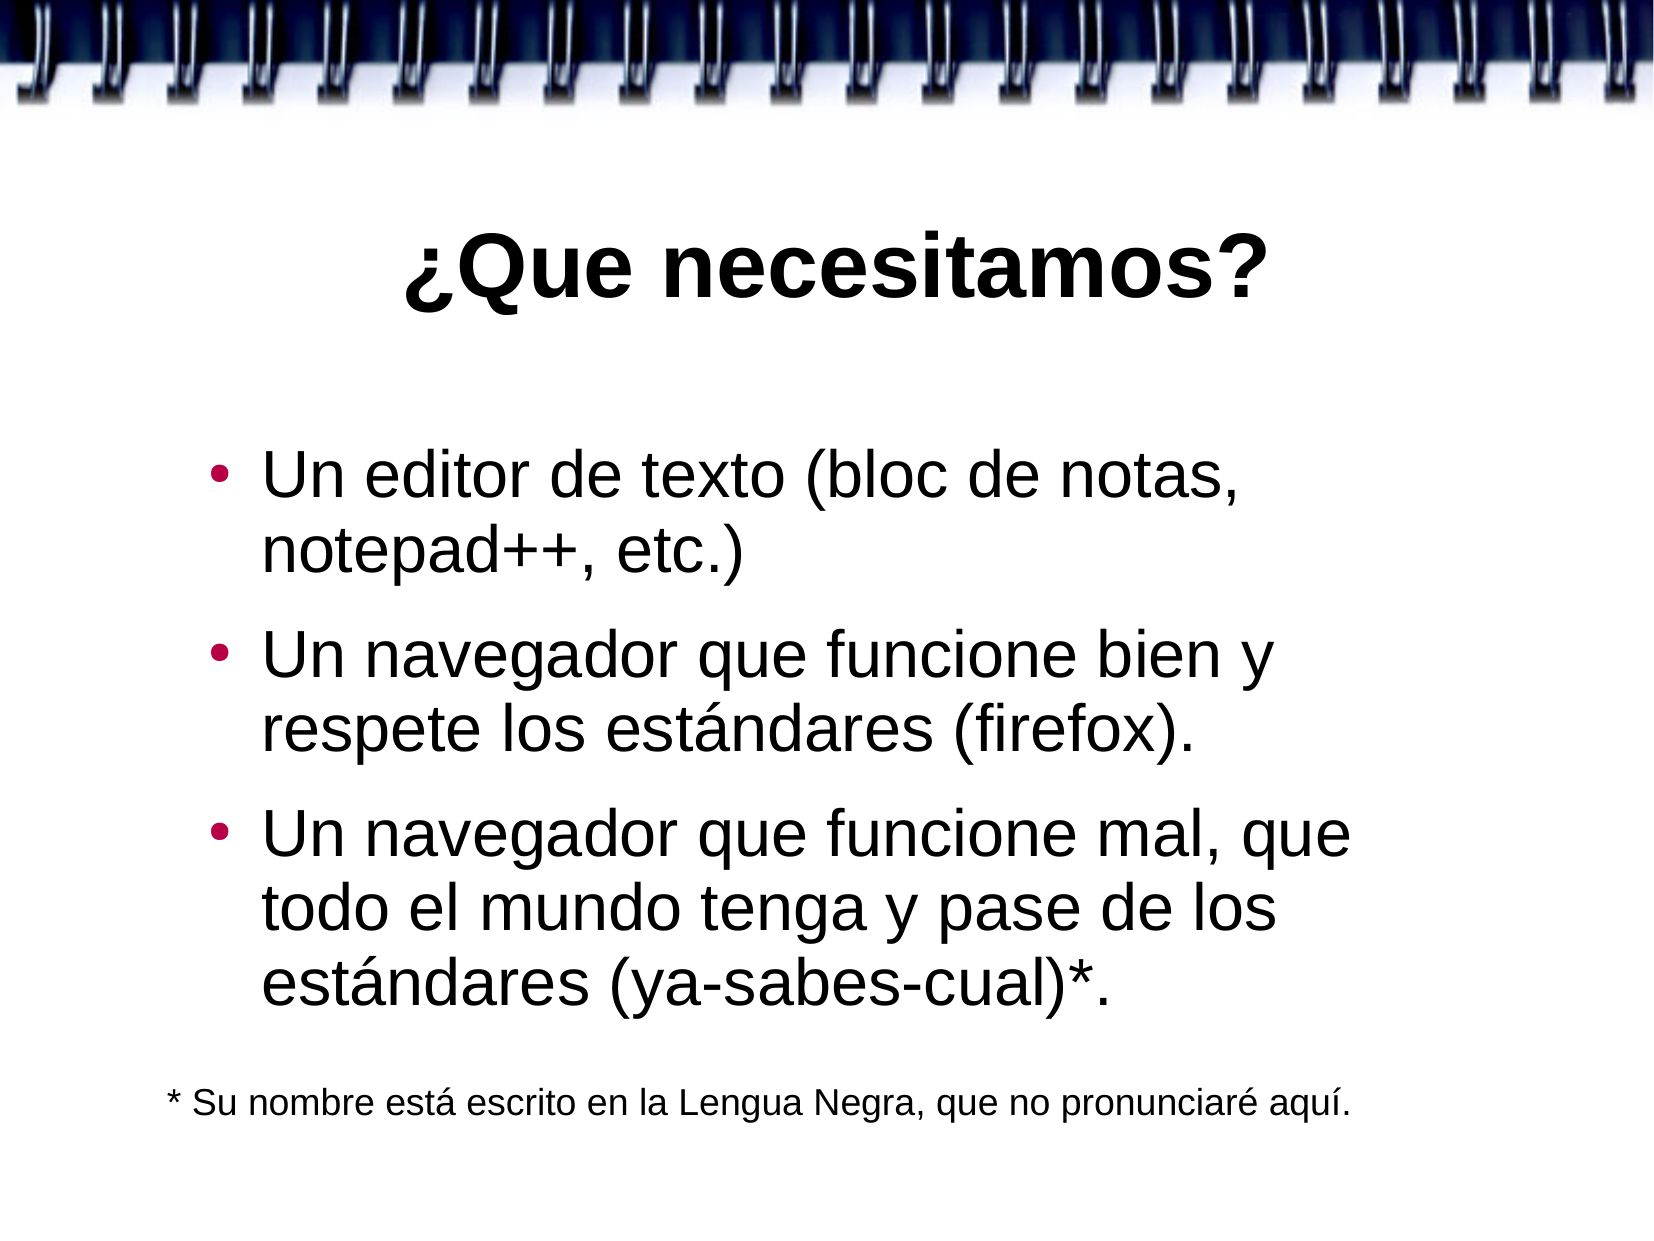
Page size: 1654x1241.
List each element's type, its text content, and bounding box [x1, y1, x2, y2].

picture [0, 0, 1654, 121]
title ¿Que necesitamos? [139, 161, 1535, 370]
list Un editor de texto (bloc de notas, notepad++, etc.) Un navegador que funcione bien y respete los estándares (firefox). Un navegador que funcione mal, que todo el mundo tenga y pase de los estándares (ya-sabes-cual)*. [190, 437, 1472, 1053]
text_box * Su nombre está escrito en la Lengua Negra, que no pronunciaré aquí. [152, 1074, 1561, 1132]
